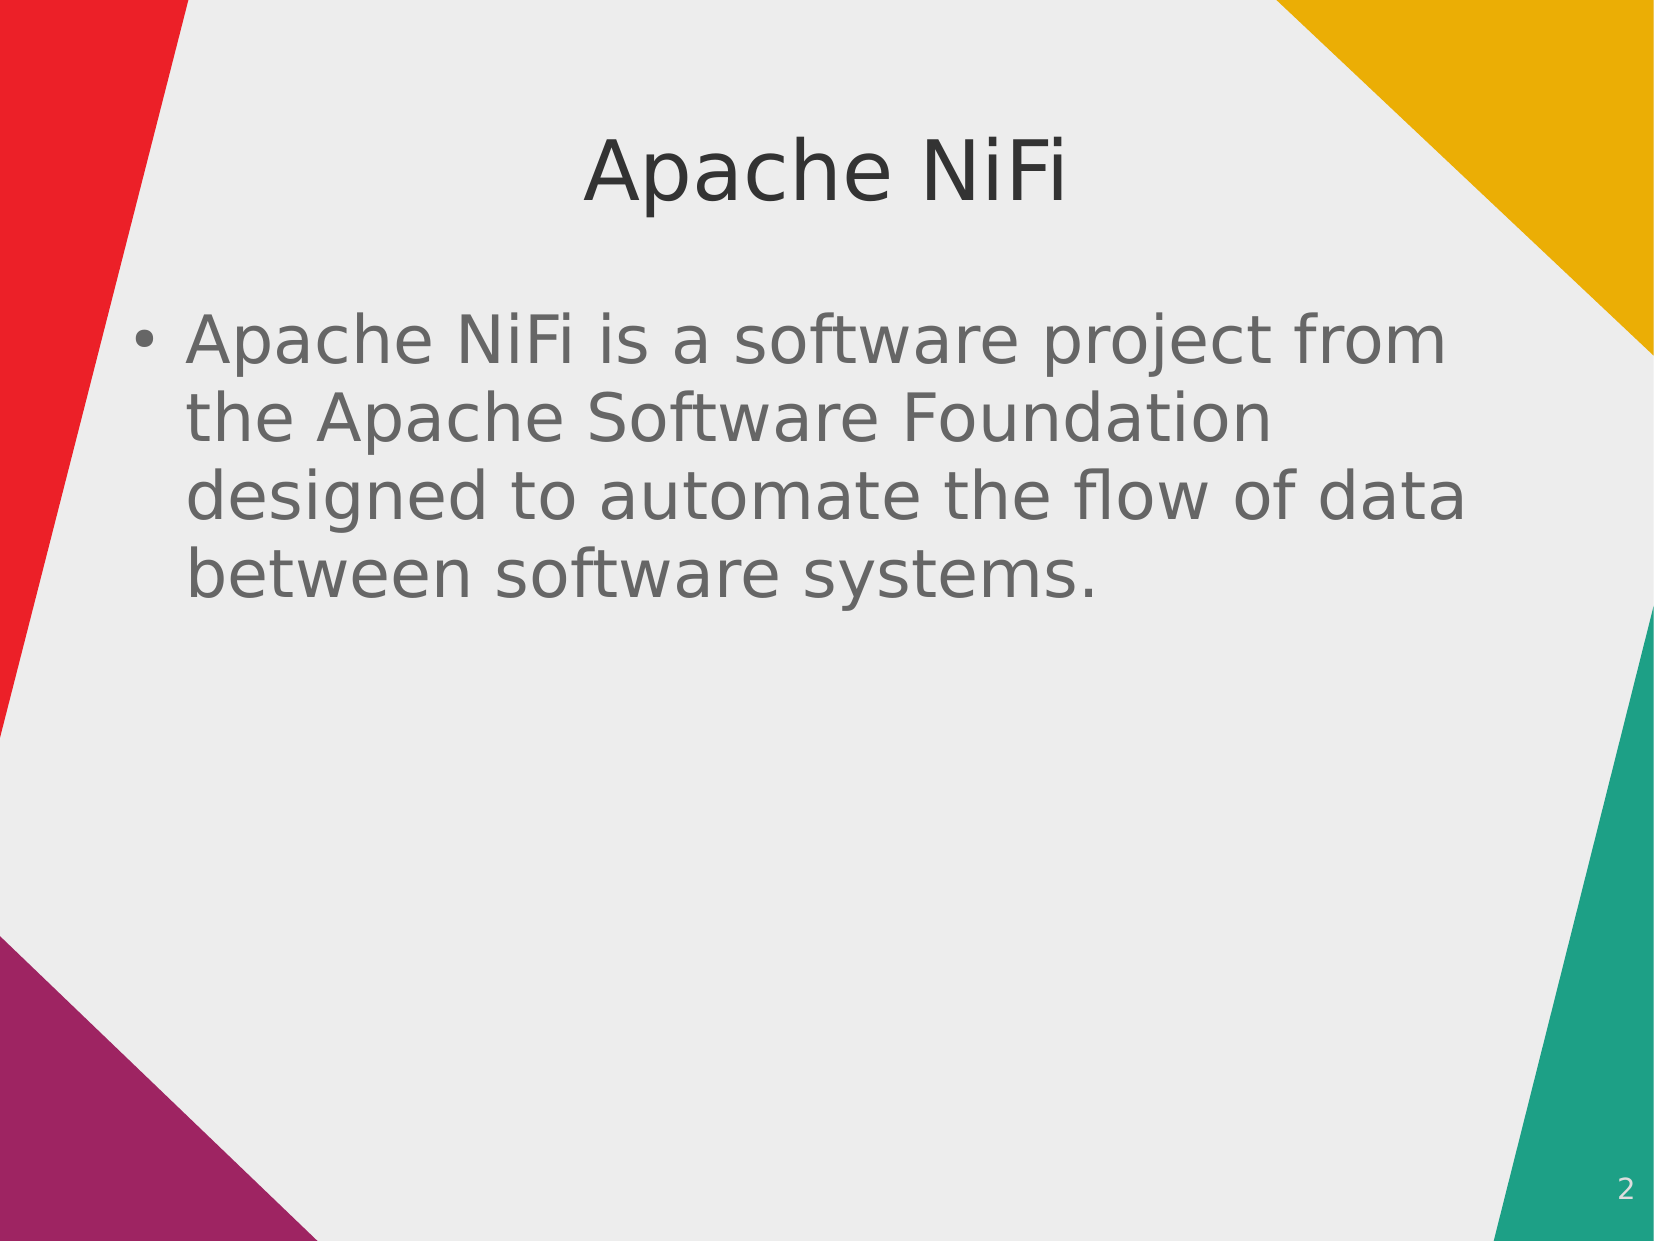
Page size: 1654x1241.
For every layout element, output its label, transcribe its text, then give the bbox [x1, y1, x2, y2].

list Apache NiFi is a software project from the Apache Software Foundation designed to automate the flow of data between software systems. [114, 302, 1539, 1033]
title Apache NiFi [114, 73, 1539, 271]
